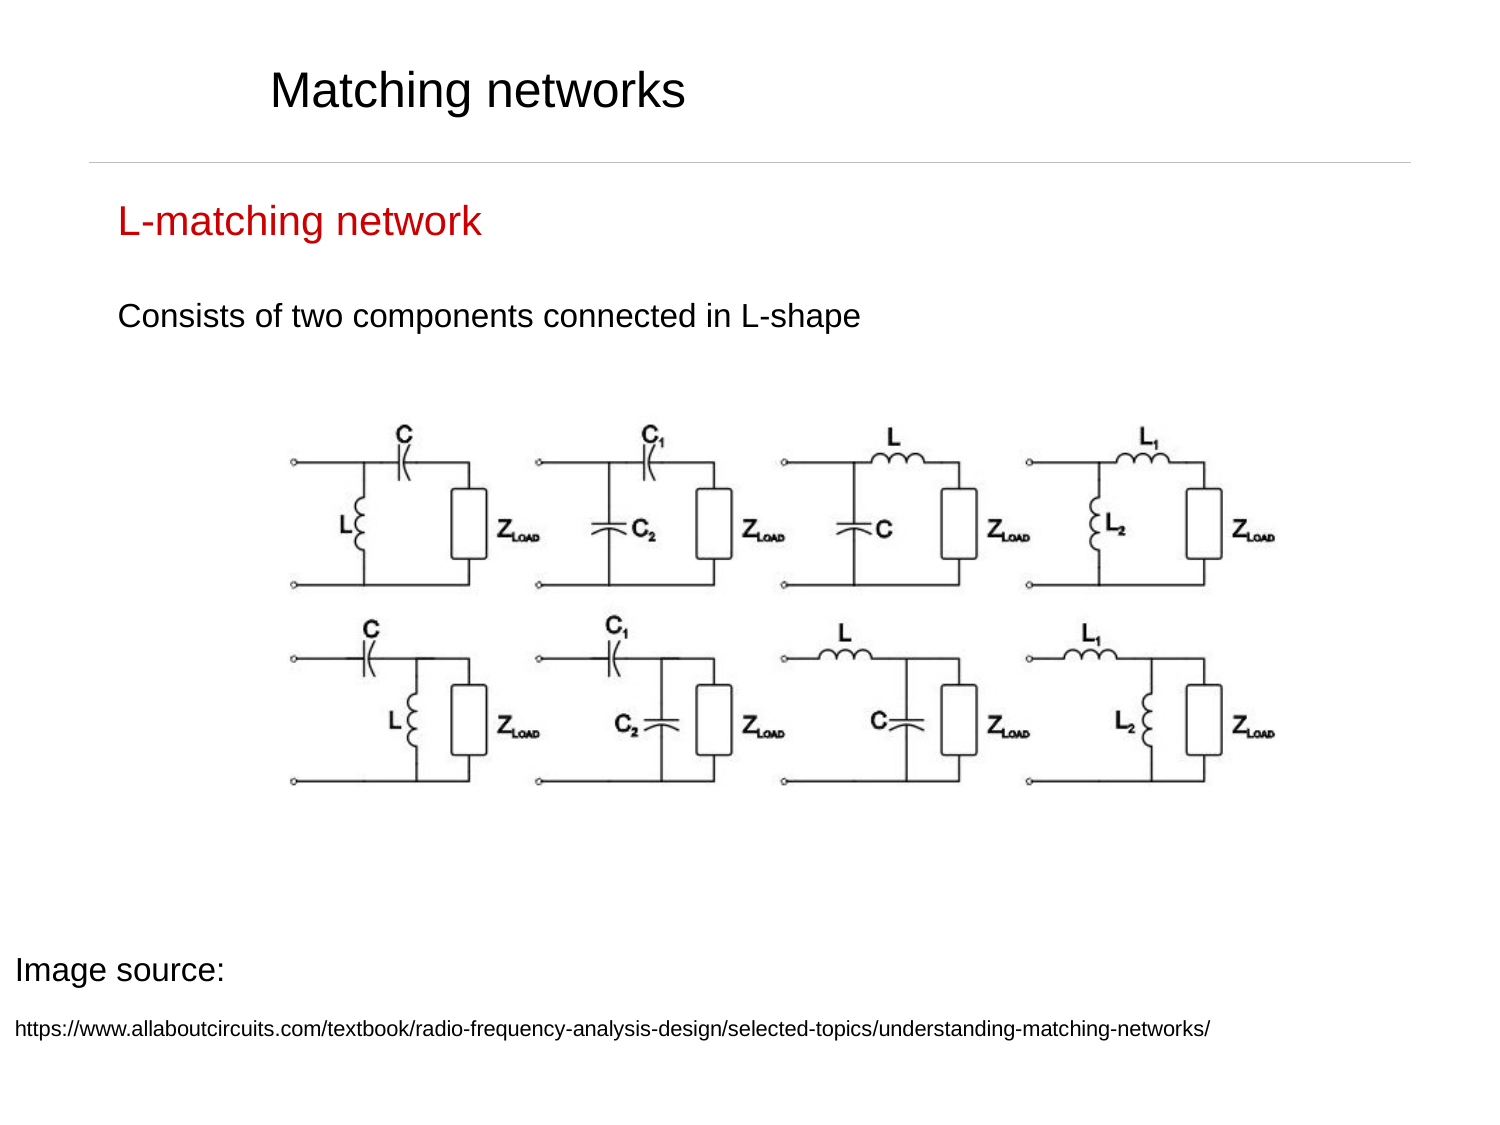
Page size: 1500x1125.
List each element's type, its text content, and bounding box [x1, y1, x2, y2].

text_box Matching networks [254, 31, 1347, 150]
list Consists of two components connected in L-shape [102, 186, 1396, 901]
list Image source: https://www.allaboutcircuits.com/textbook/radio-frequency-analysis-design/selected-topics/understanding-matching-networks/ [0, 945, 1500, 1111]
